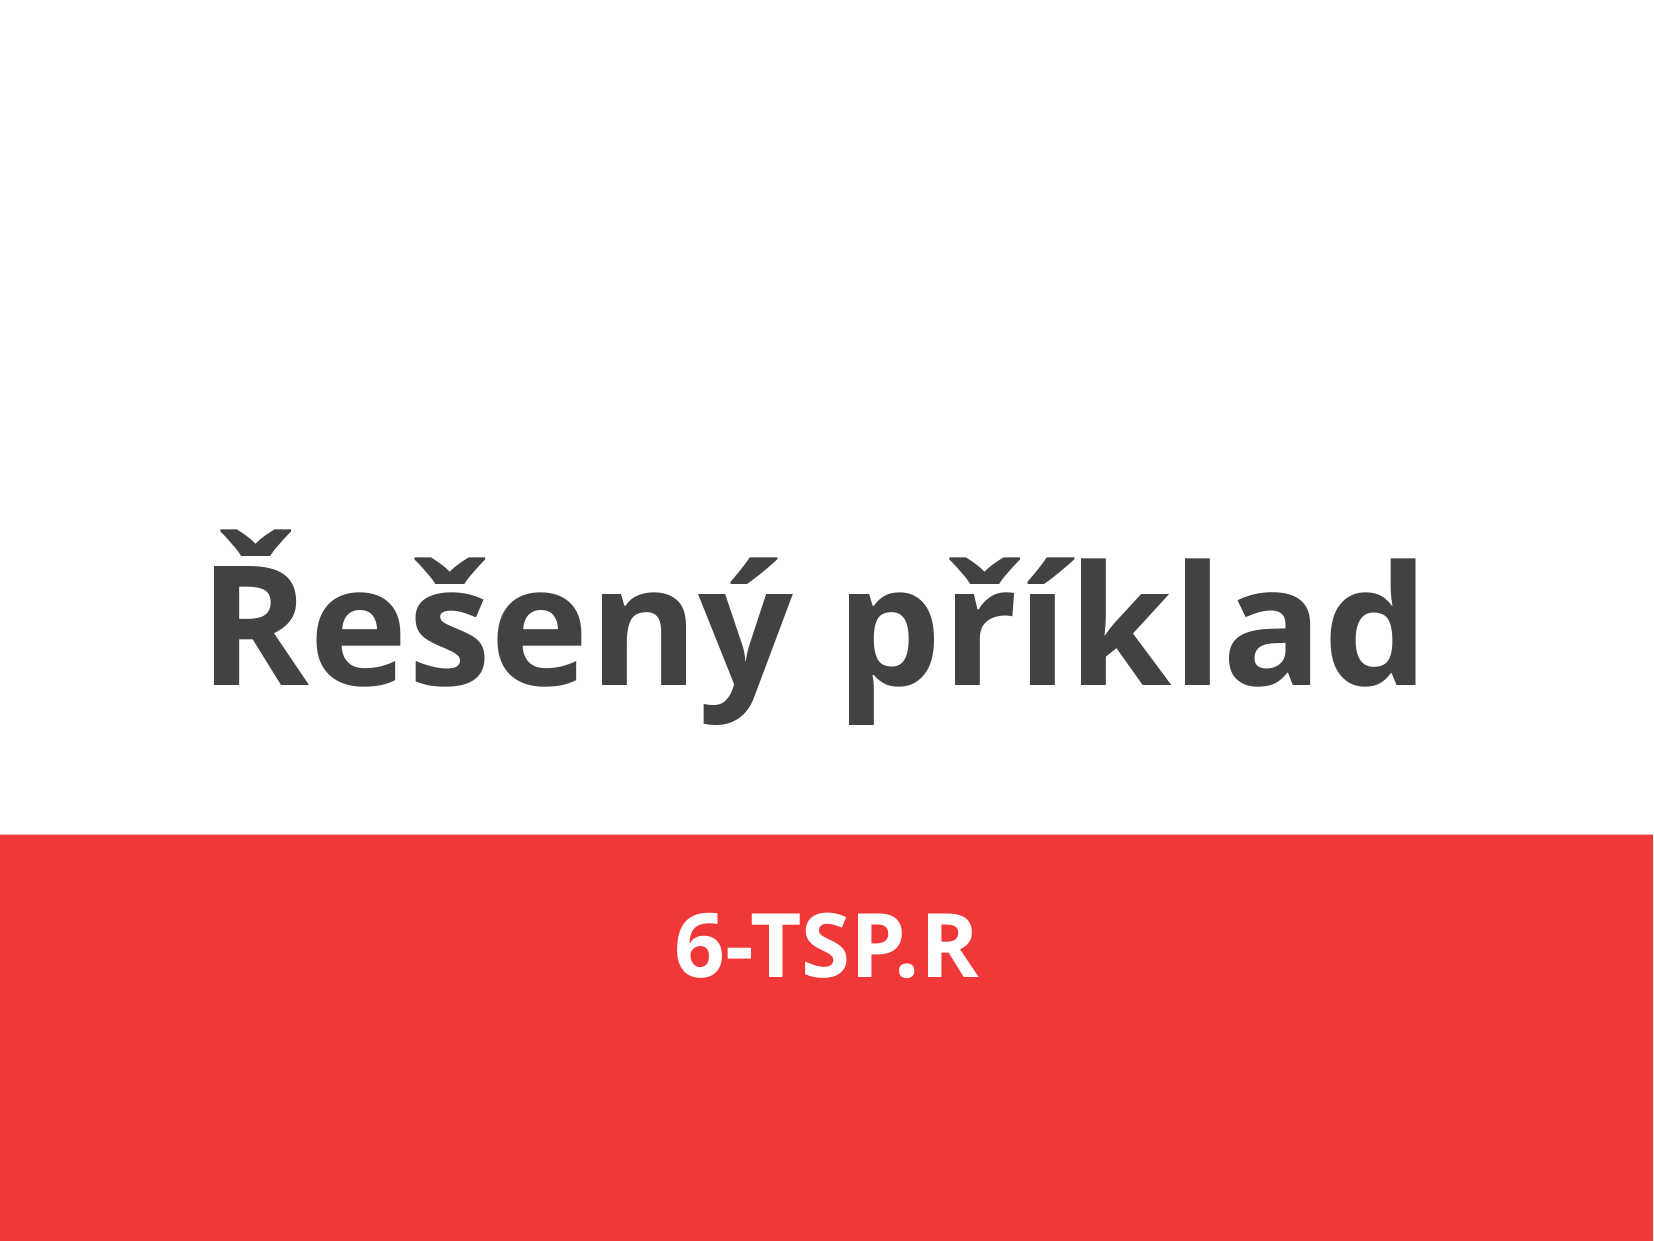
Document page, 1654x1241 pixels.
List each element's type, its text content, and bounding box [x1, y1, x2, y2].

list 6-TSP.R [82, 881, 1571, 1010]
title Řešený příklad [70, 517, 1559, 725]
